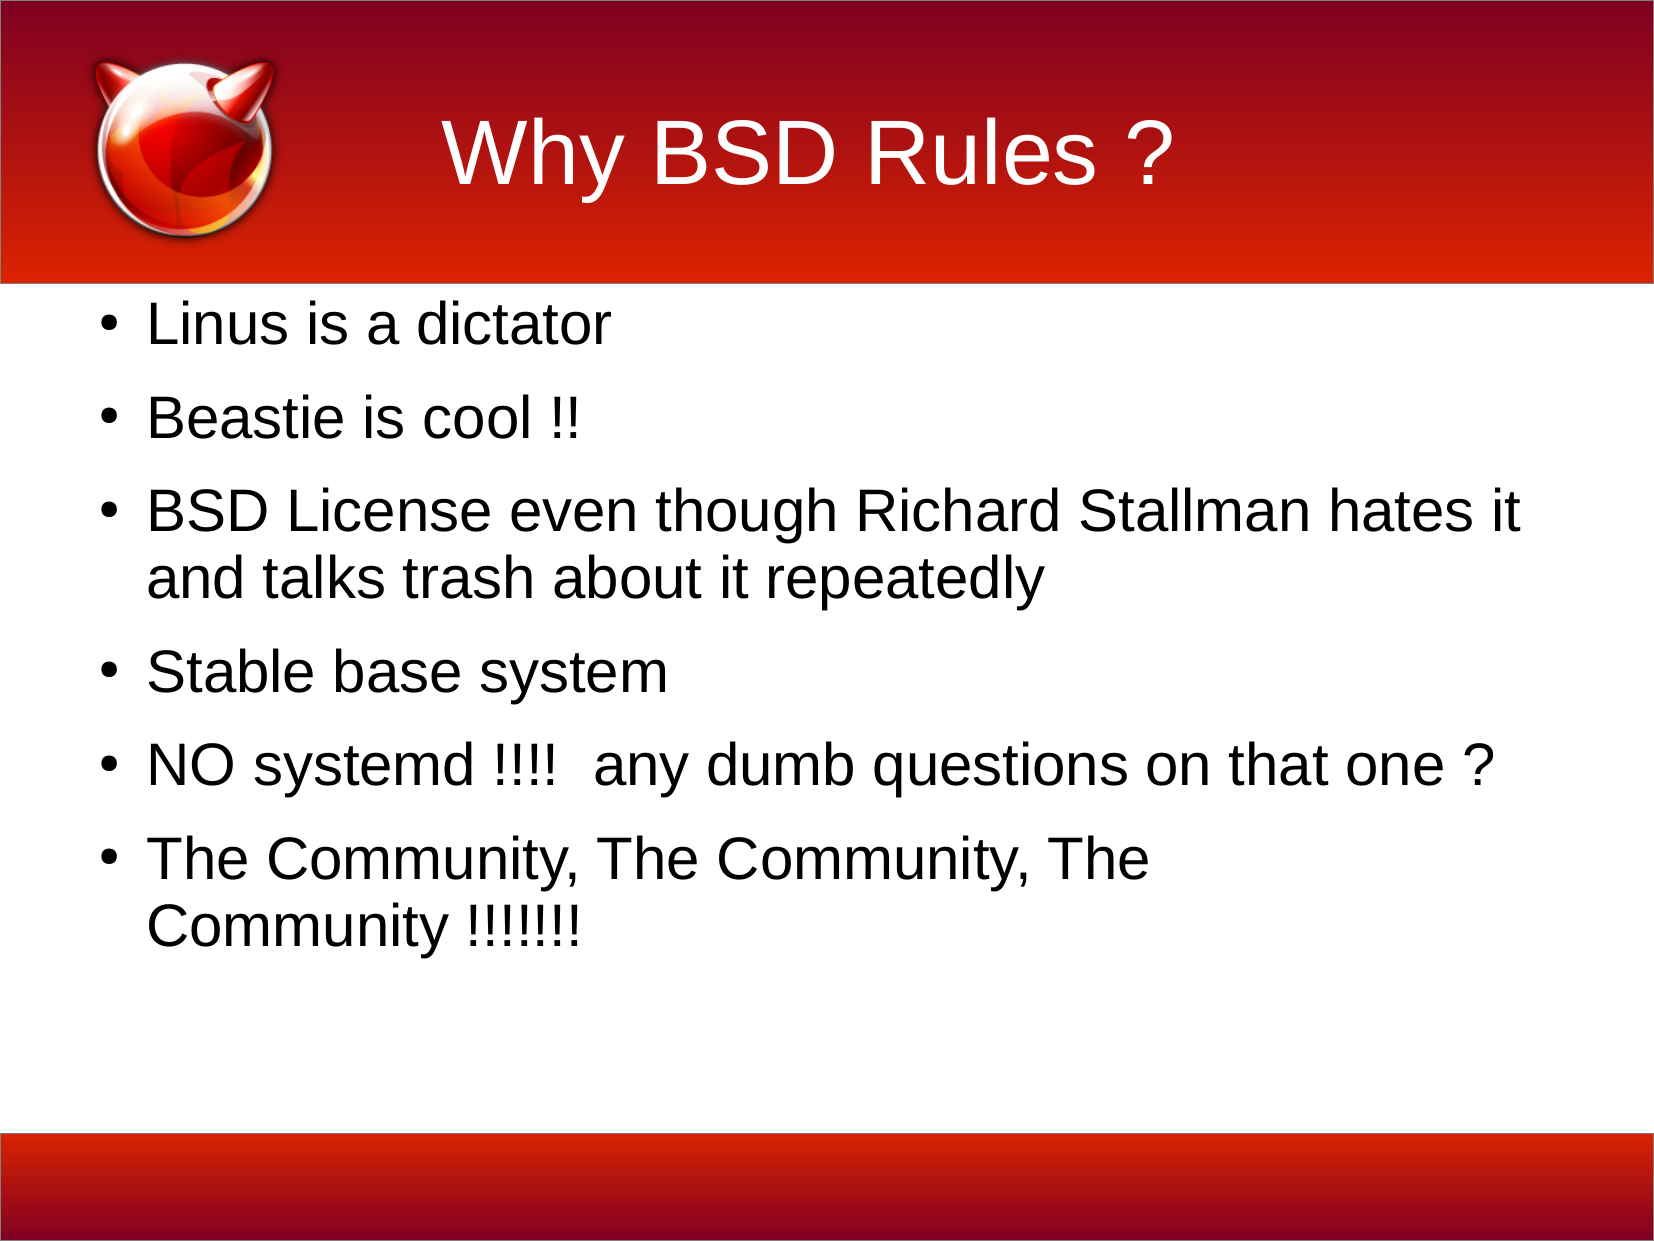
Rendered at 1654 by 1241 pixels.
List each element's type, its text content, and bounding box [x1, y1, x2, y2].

list Linus is a dictator Beastie is cool !! BSD License even though Richard Stallman hates it and talks trash about it repeatedly Stable base system NO systemd !!!! any dumb questions on that one ? The Community, The Community, The Community !!!!!!! [82, 290, 1538, 1010]
title Why BSD Rules ? [82, 49, 1536, 257]
